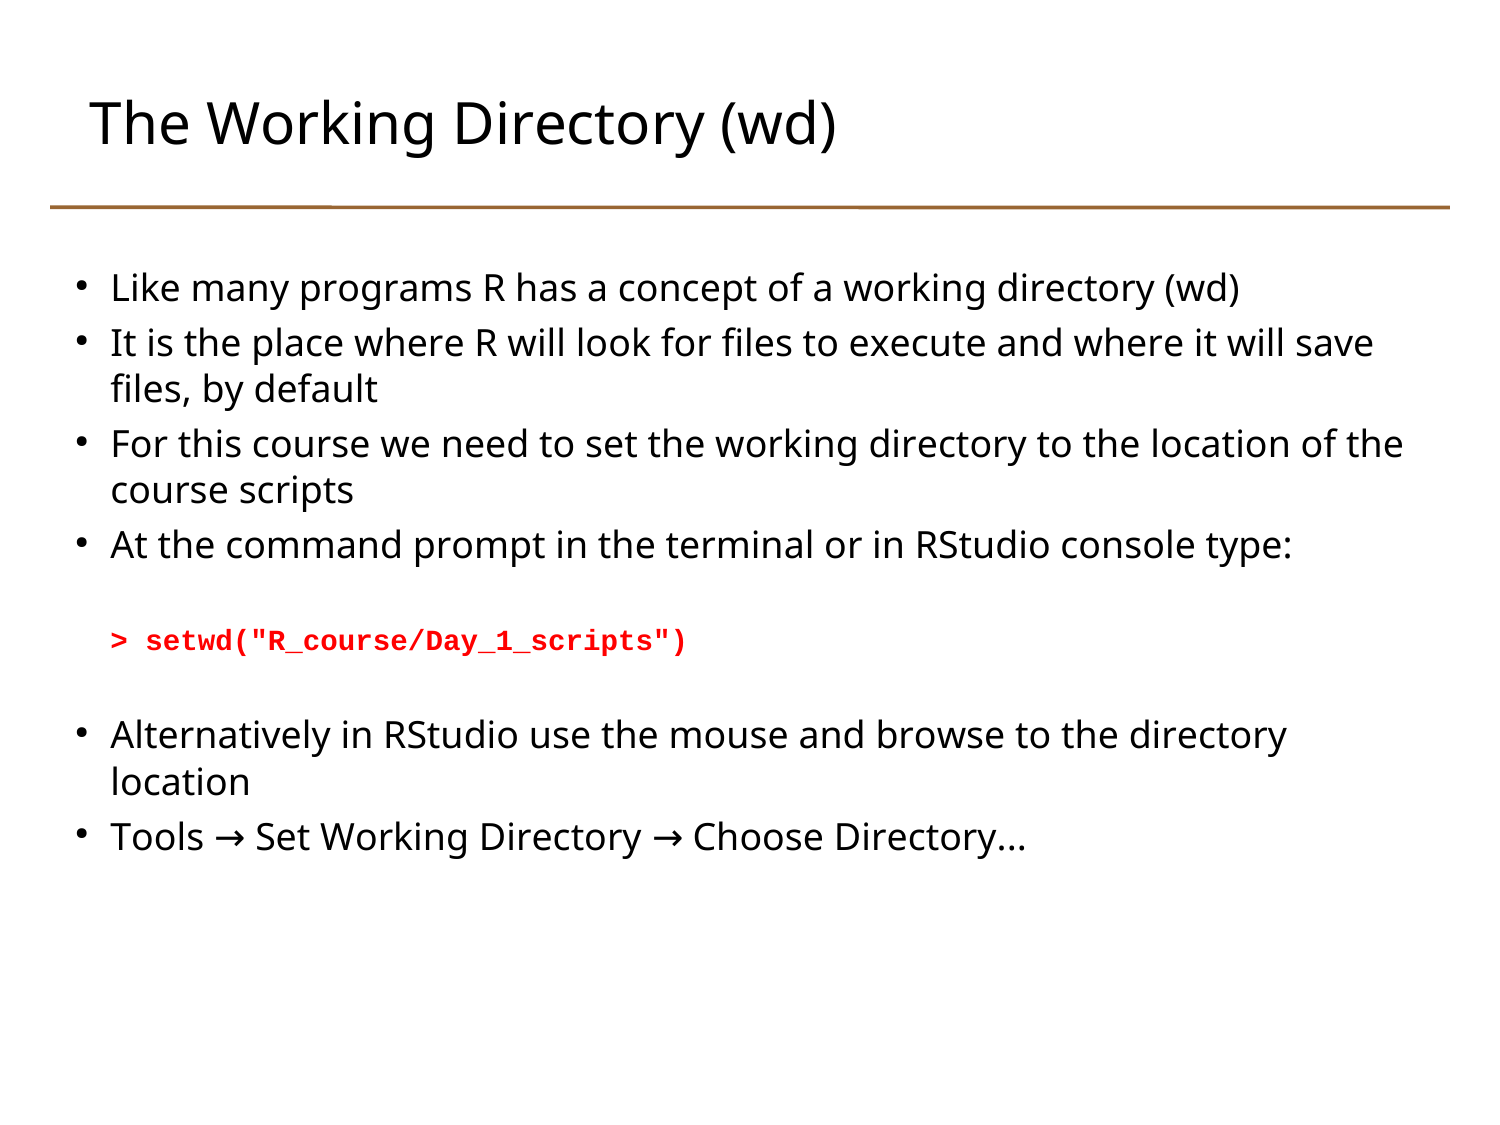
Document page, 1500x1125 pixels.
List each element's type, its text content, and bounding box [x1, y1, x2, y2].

list Like many programs R has a concept of a working directory (wd) It is the place where R will look for files to execute and where it will save files, by default For this course we need to set the working directory to the location of the course scripts At the command prompt in the terminal or in RStudio console type: > setwd("R_course/Day_1_scripts") Alternatively in RStudio use the mouse and browse to the directory location Tools → Set Working Directory → Choose Directory... [75, 263, 1422, 1006]
text_box The Working Directory (wd) [75, 26, 1425, 215]
